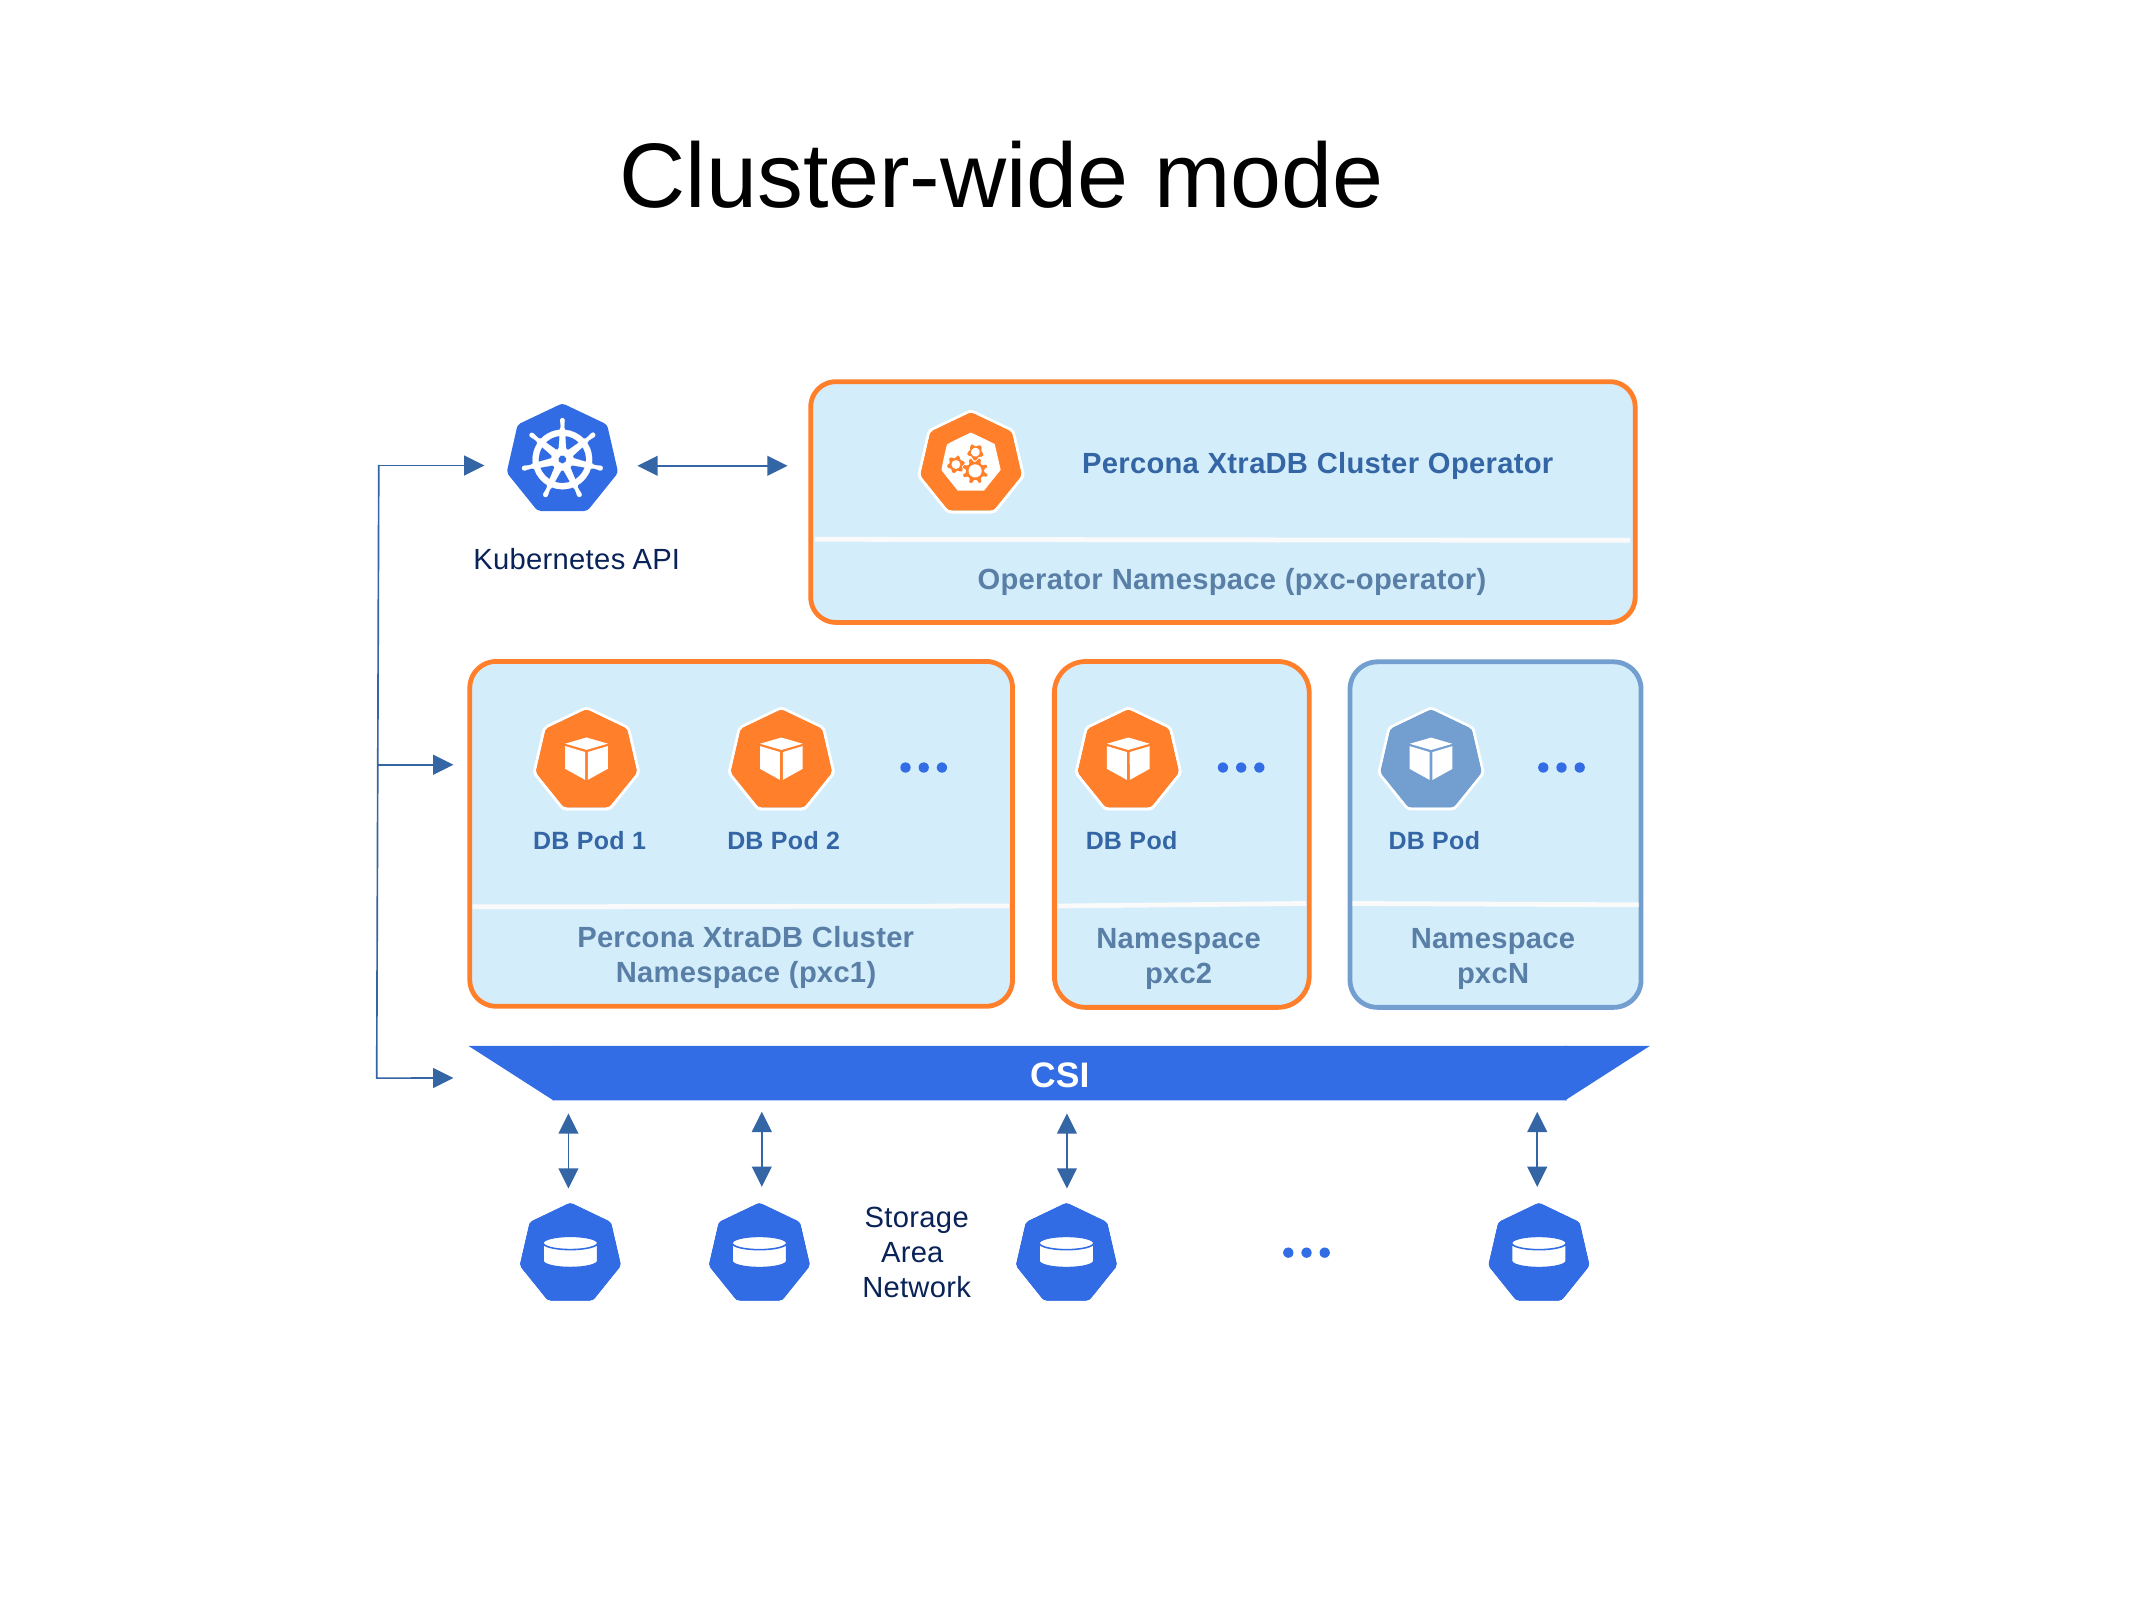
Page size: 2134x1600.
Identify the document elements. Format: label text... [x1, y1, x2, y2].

text_box Storage Area Network [778, 1189, 1056, 1312]
text_box Namespace pxc2 [1066, 910, 1292, 998]
picture [517, 1200, 624, 1304]
picture [1485, 1200, 1593, 1304]
text_box Percona XtraDB Cluster Namespace (pxc1) [487, 909, 1005, 997]
picture [917, 410, 1025, 514]
text_box [337, 331, 1688, 1345]
text_box Percona XtraDB Cluster Operator [1073, 436, 1563, 488]
picture [504, 401, 622, 516]
text_box Cluster-wide mode [604, 117, 1426, 235]
picture [706, 1200, 813, 1304]
picture [1075, 707, 1182, 811]
text_box Namespace pxcN [1380, 910, 1606, 998]
picture [533, 707, 640, 811]
text_box DB Pod 2 [718, 816, 849, 863]
picture [1377, 707, 1485, 811]
text_box Operator Namespace (pxc-operator) [919, 551, 1546, 604]
text_box CSI [552, 1045, 1564, 1101]
text_box DB Pod [1077, 816, 1186, 863]
picture [728, 707, 835, 811]
text_box DB Pod [1380, 816, 1489, 863]
text_box Kubernetes API [464, 531, 689, 584]
picture [1013, 1200, 1120, 1304]
text_box DB Pod 1 [524, 816, 655, 863]
